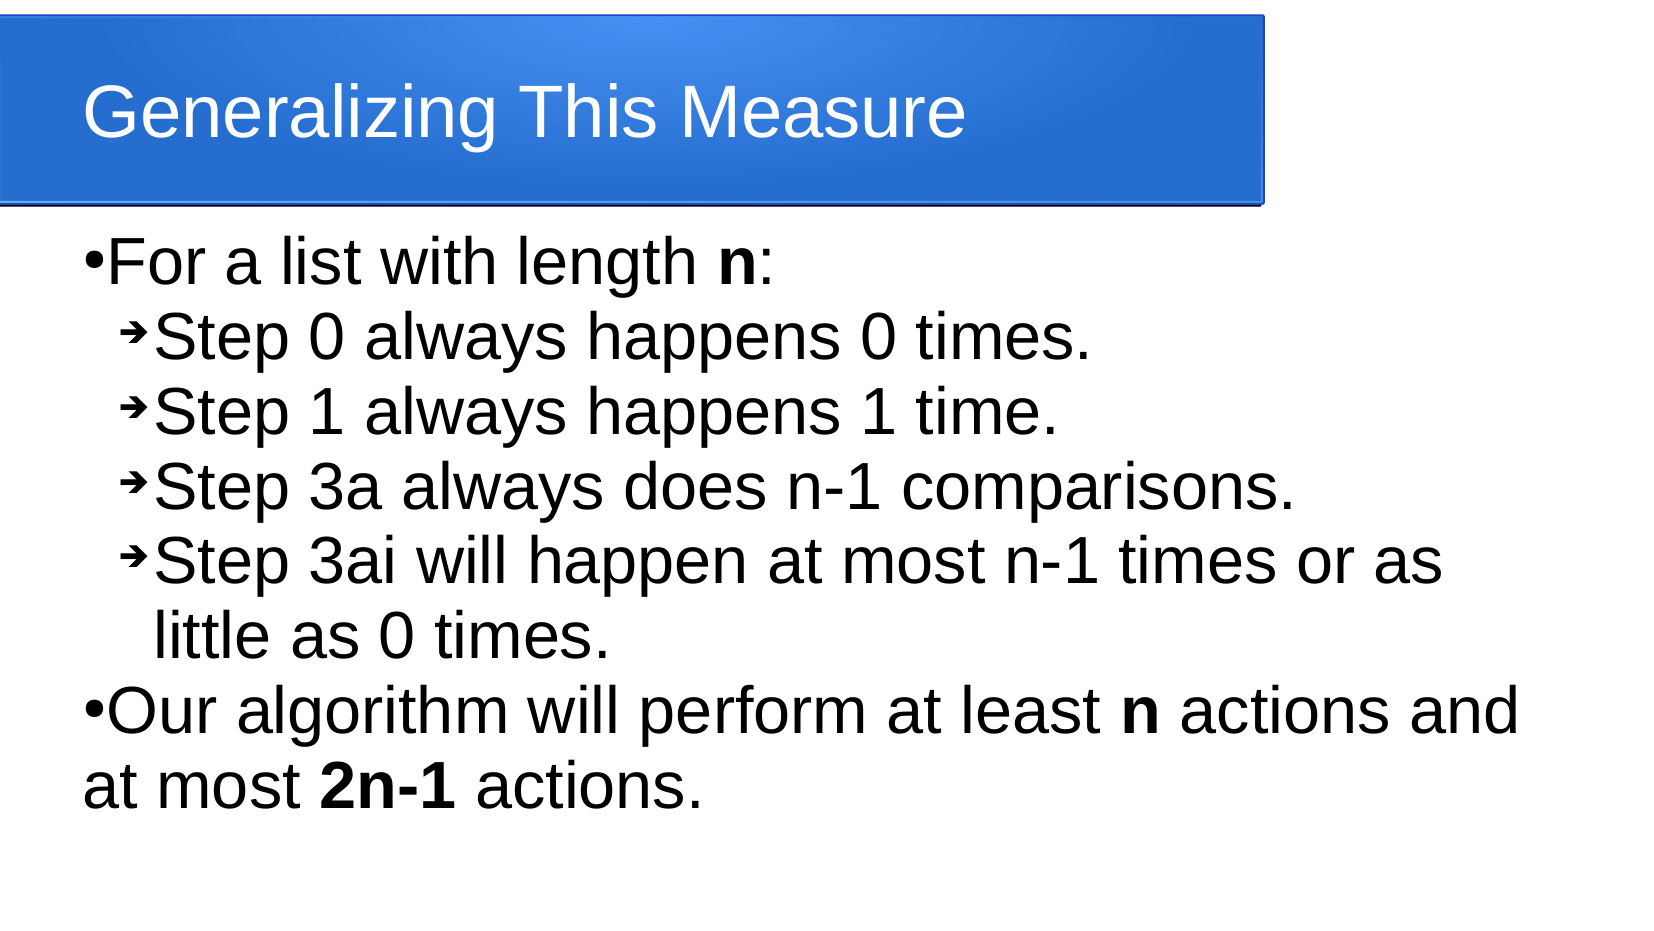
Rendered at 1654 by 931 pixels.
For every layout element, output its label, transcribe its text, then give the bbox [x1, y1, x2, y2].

title Generalizing This Measure [82, 35, 1235, 189]
subtitle For a list with length n: Step 0 always happens 0 times. Step 1 always happens 1 time. Step 3a always does n-1 comparisons. Step 3ai will happen at most n-1 times or as little as 0 times. Our algorithm will perform at least n actions and at most 2n-1 actions. [82, 224, 1571, 823]
